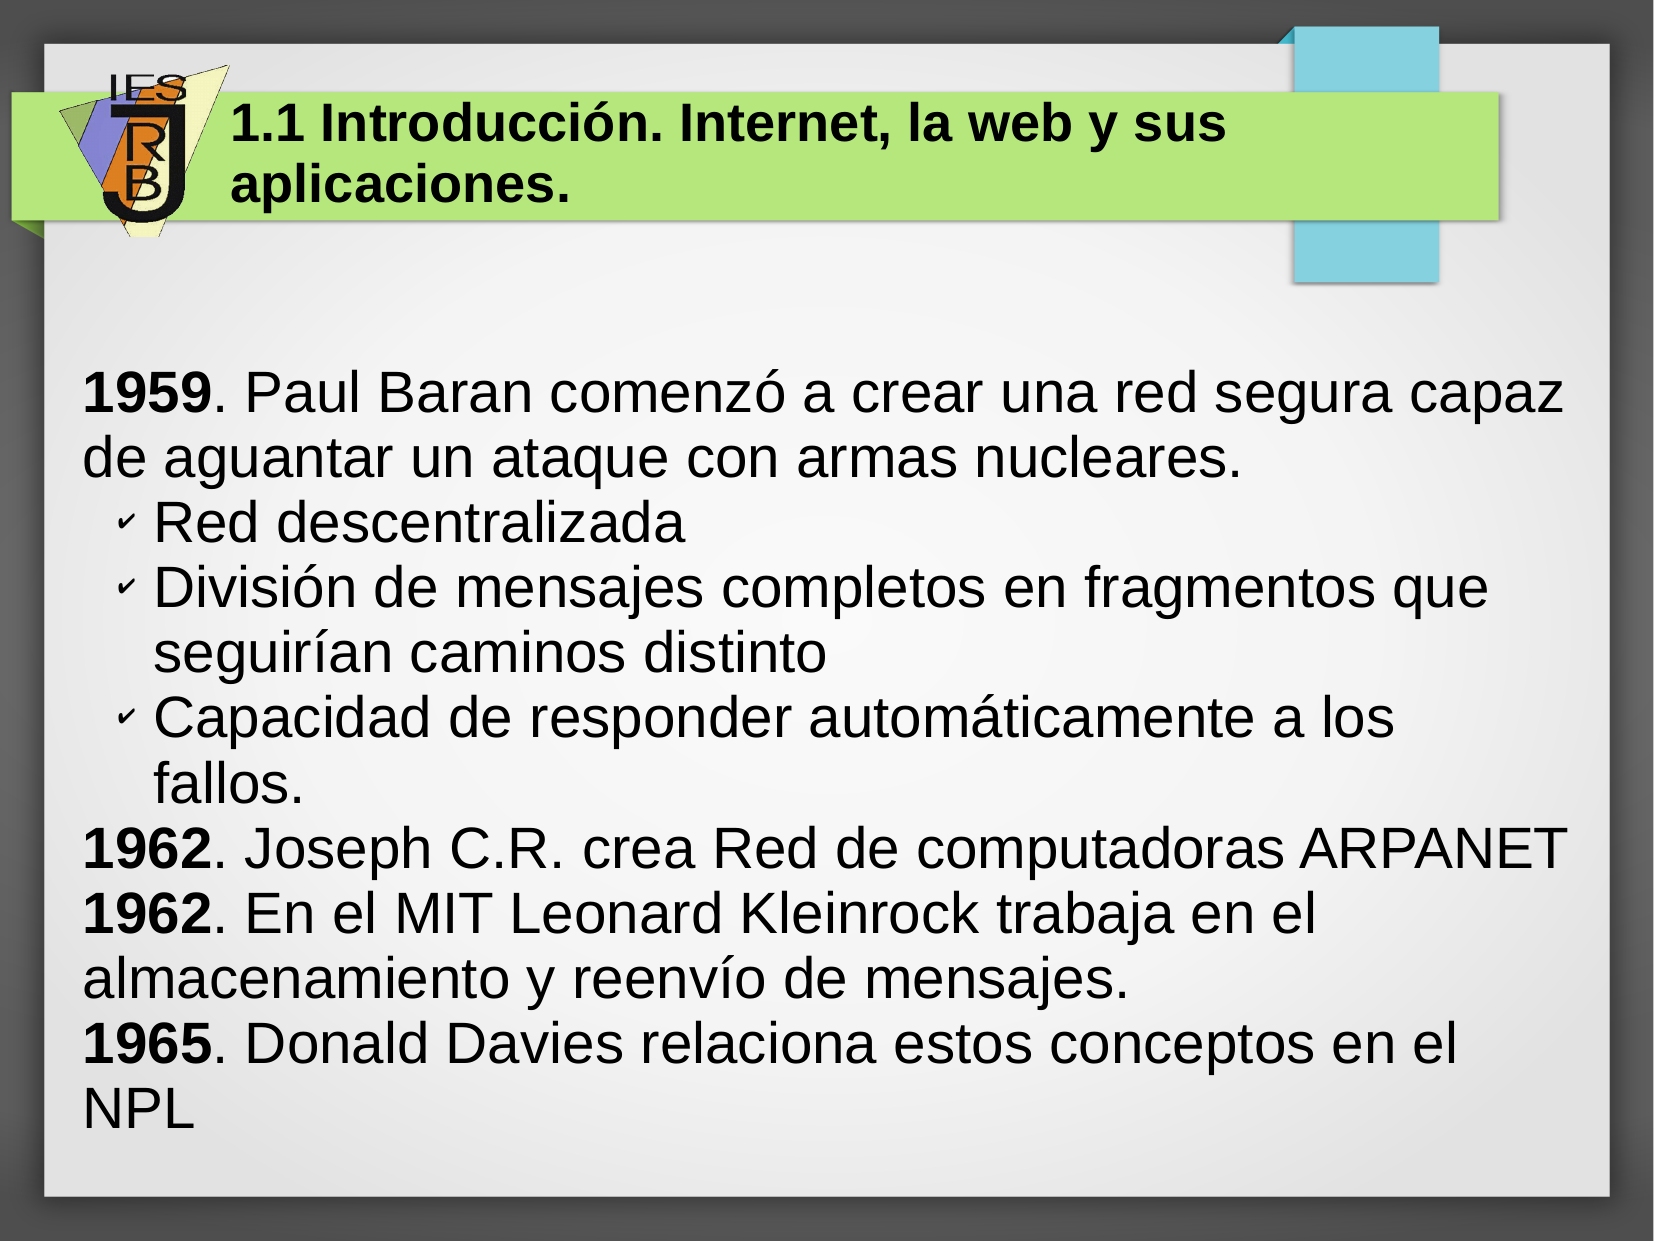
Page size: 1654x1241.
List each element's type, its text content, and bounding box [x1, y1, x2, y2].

picture [0, 0, 1654, 1241]
subtitle 1959. Paul Baran comenzó a crear una red segura capaz de aguantar un ataque con armas nucleares. Red descentralizada División de mensajes completos en fragmentos que seguirían caminos distinto Capacidad de responder automáticamente a los fallos. 1962. Joseph C.R. crea Red de computadoras ARPANET 1962. En el MIT Leonard Kleinrock trabaja en el almacenamiento y reenvío de mensajes. 1965. Donald Davies relaciona estos conceptos en el NPL [82, 295, 1571, 1241]
title 1.1 Introducción. Internet, la web y sus aplicaciones. [230, 88, 1501, 219]
